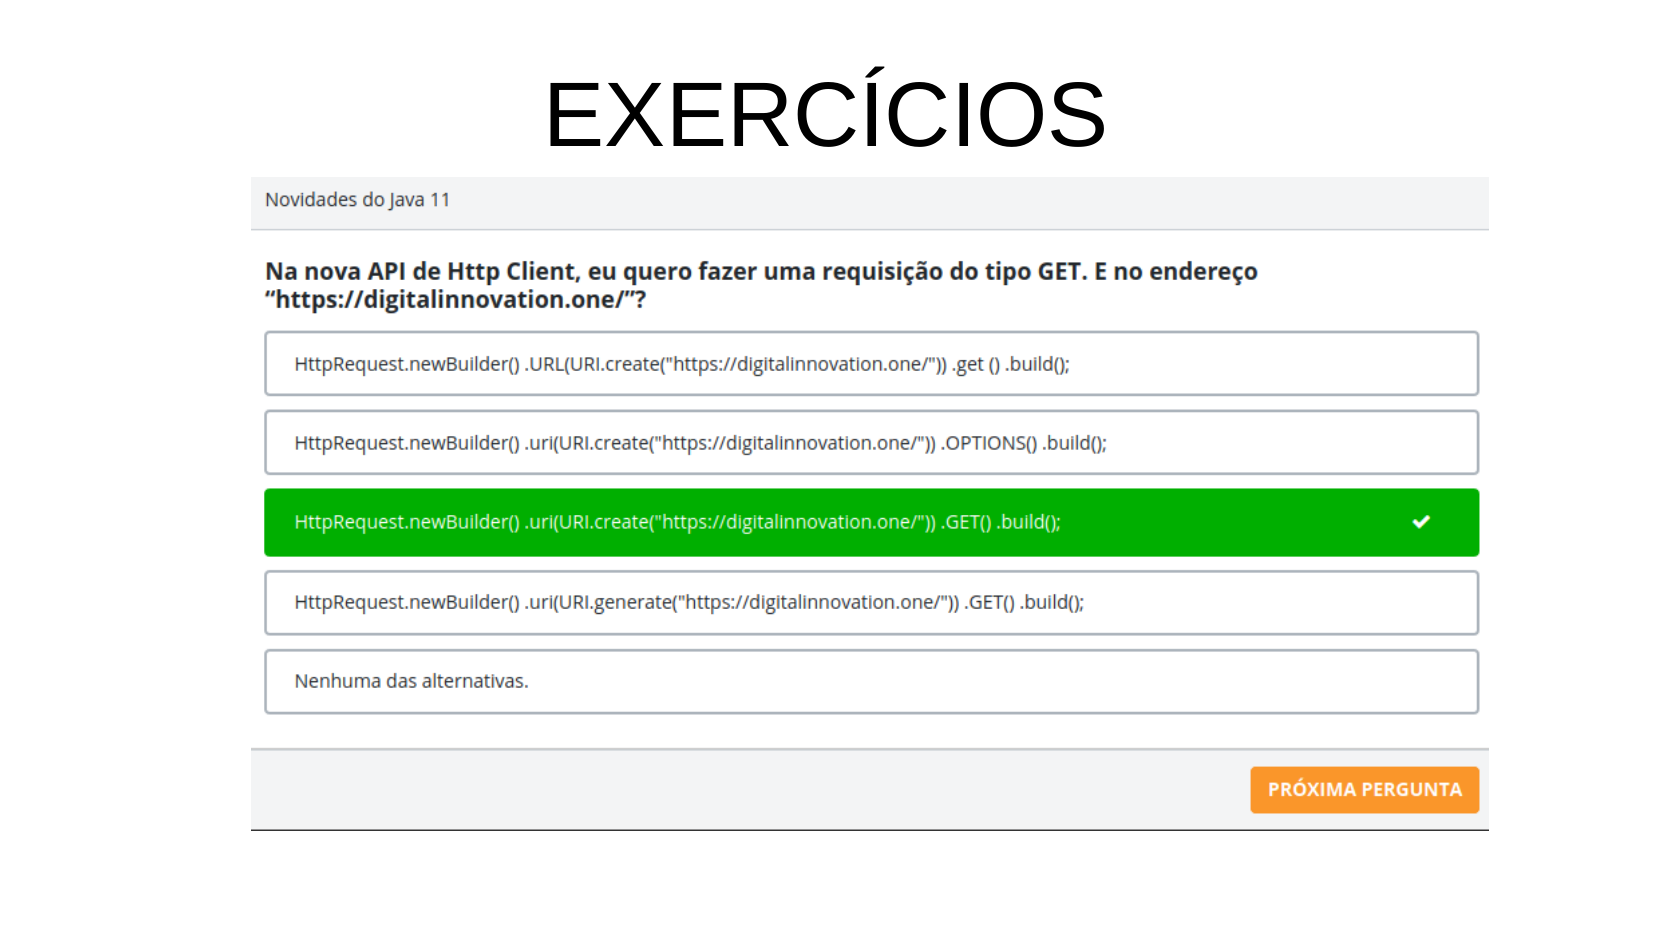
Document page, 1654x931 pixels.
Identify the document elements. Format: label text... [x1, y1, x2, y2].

title EXERCÍCIOS [82, 37, 1571, 193]
picture [251, 177, 1489, 831]
